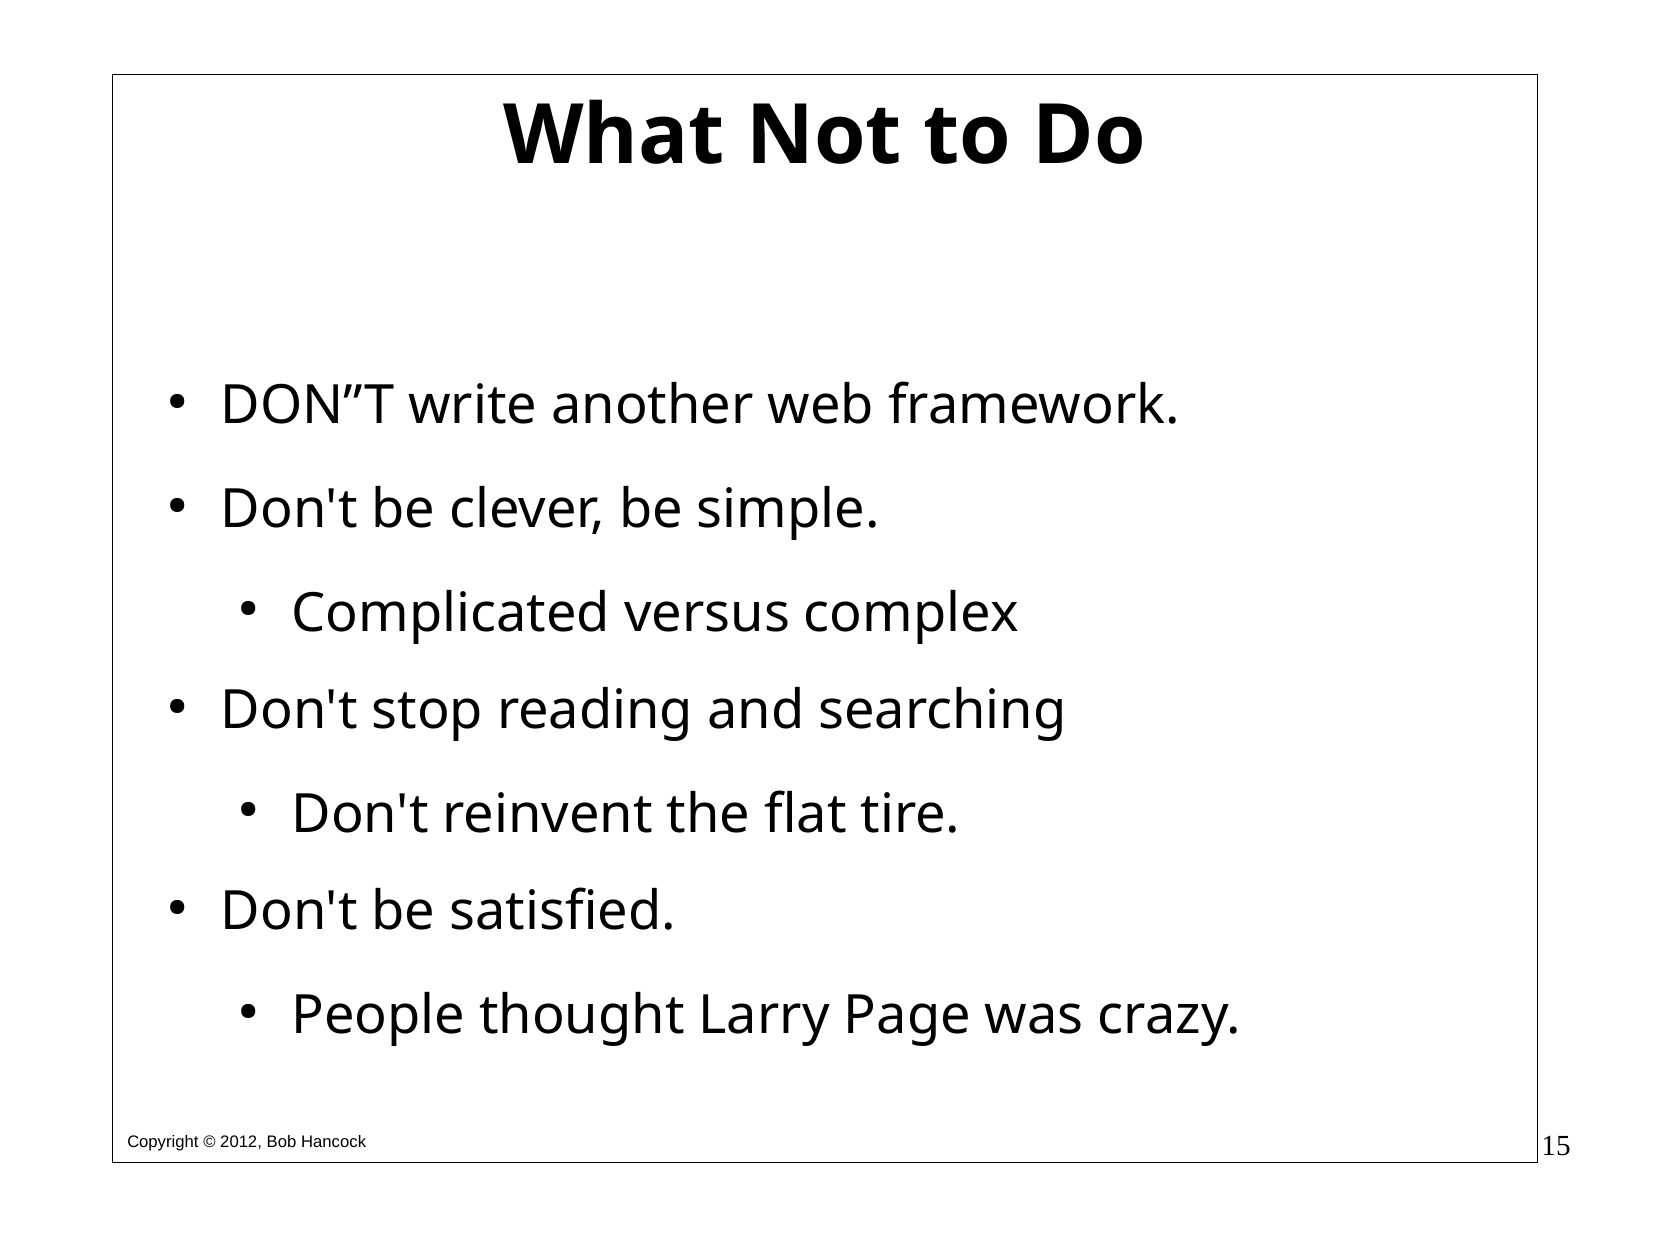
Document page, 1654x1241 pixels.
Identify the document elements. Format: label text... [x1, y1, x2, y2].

title What Not to Do [112, 75, 1538, 188]
text_box Copyright © 2012, Bob Hancock [112, 1125, 382, 1159]
list DON”T write another web framework. Don't be clever, be simple. Complicated versus complex Don't stop reading and searching Don't reinvent the flat tire. Don't be satisfied. People thought Larry Page was crazy. [150, 262, 1501, 1126]
